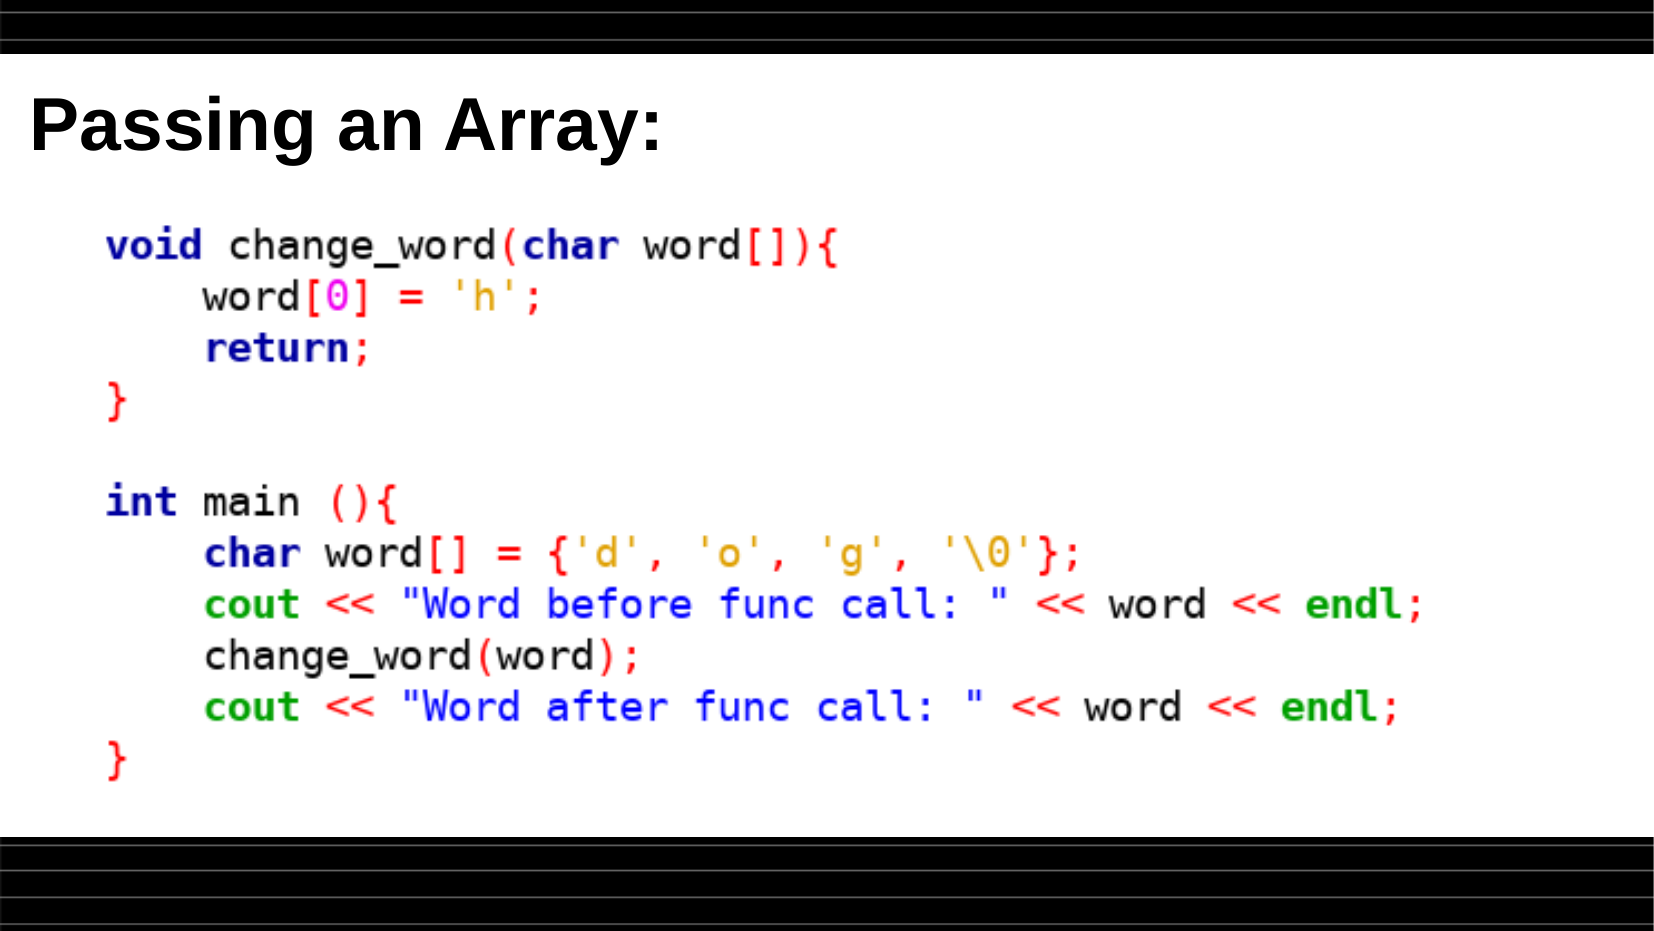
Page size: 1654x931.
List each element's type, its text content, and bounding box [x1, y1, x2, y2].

picture [0, 0, 1654, 54]
text_box Passing an Array: [15, 75, 1546, 174]
picture [0, 837, 1654, 931]
picture [105, 224, 1439, 796]
